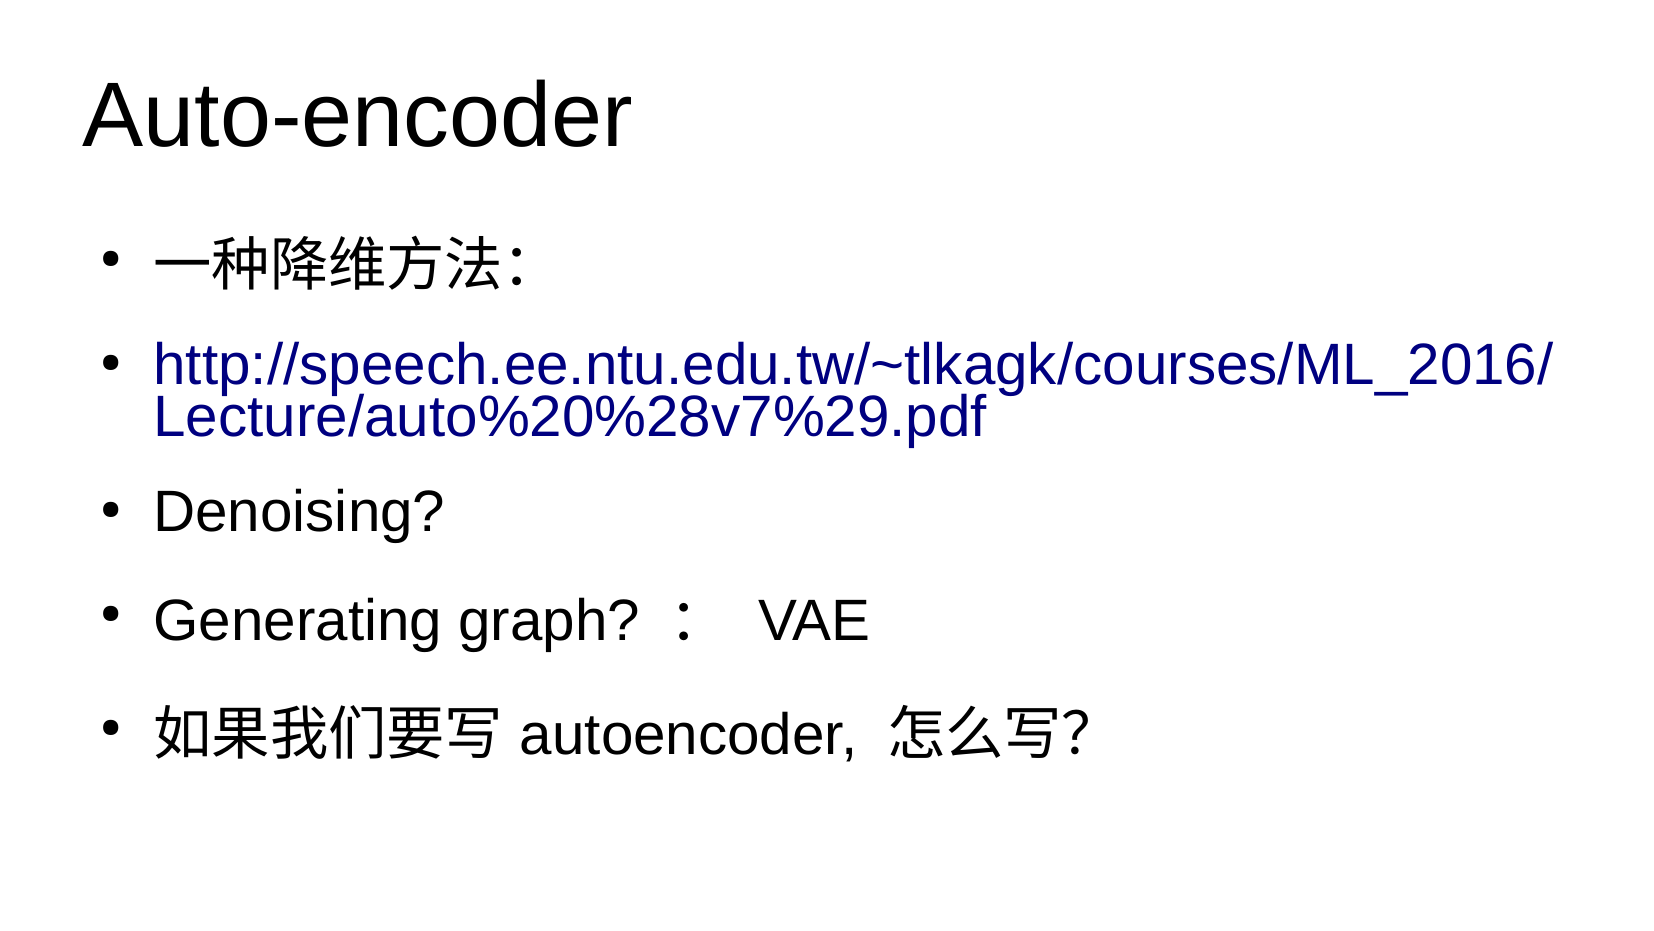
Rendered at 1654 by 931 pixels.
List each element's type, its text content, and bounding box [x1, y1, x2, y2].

title Auto-encoder [82, 37, 1571, 193]
list 一种降维方法： http://speech.ee.ntu.edu.tw/~tlkagk/courses/ML_2016/Lecture/auto%20%28v7%29.pdf Denoising? Generating graph? ： VAE 如果我们要写autoencoder, 怎么写？ [82, 217, 1571, 758]
